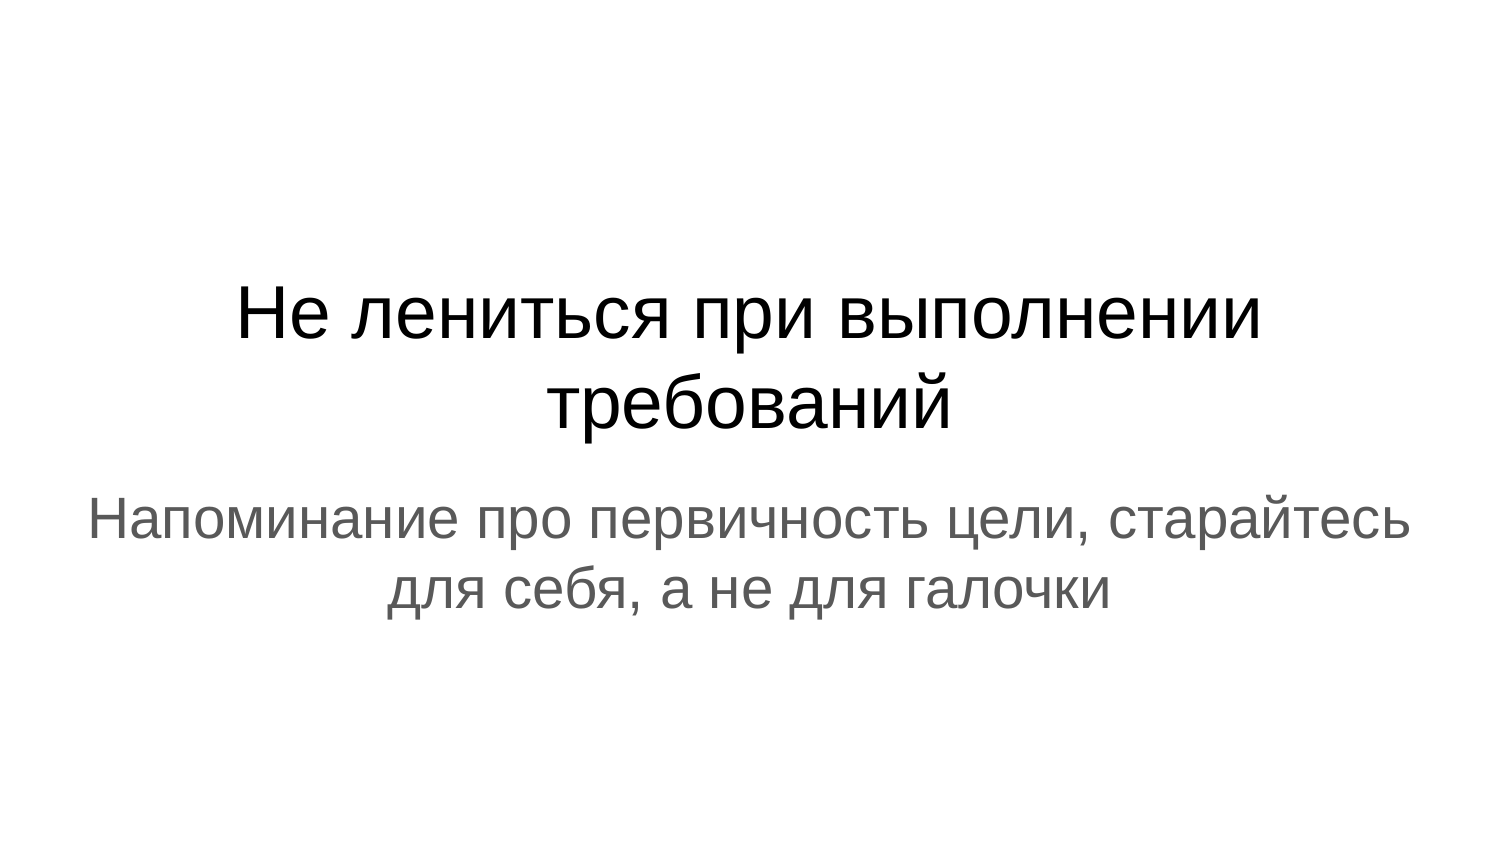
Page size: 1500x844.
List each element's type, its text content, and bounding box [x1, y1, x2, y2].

title Не лениться при выполнении требований [51, 122, 1449, 459]
subtitle Напоминание про первичность цели, старайтесь для себя, а не для галочки [51, 464, 1449, 595]
